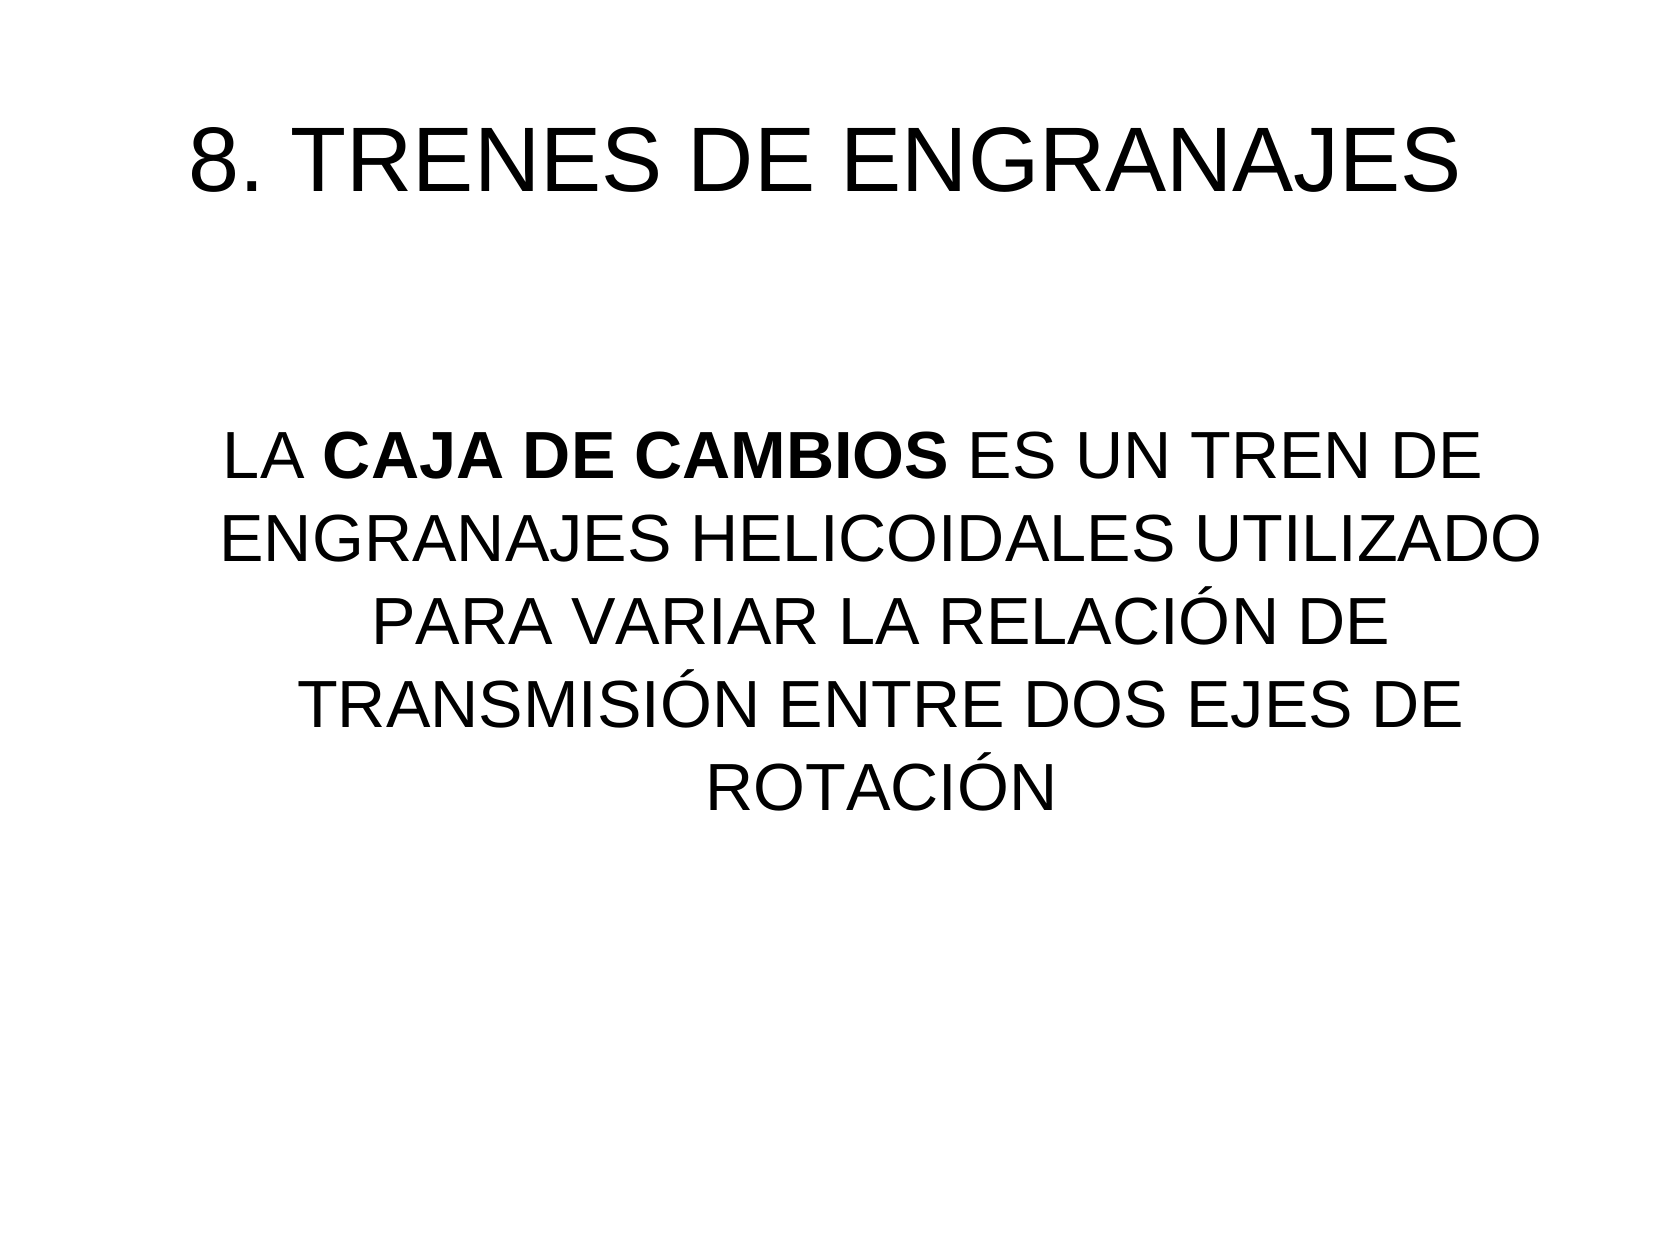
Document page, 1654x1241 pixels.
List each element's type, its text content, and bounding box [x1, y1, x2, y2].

subtitle LA CAJA DE CAMBIOS ES UN TREN DE ENGRANAJES HELICOIDALES UTILIZADO PARA VARIAR LA RELACIÓN DE TRANSMISIÓN ENTRE DOS EJES DE ROTACIÓN [82, 290, 1625, 1109]
title 8. TRENES DE ENGRANAJES [82, 38, 1571, 268]
